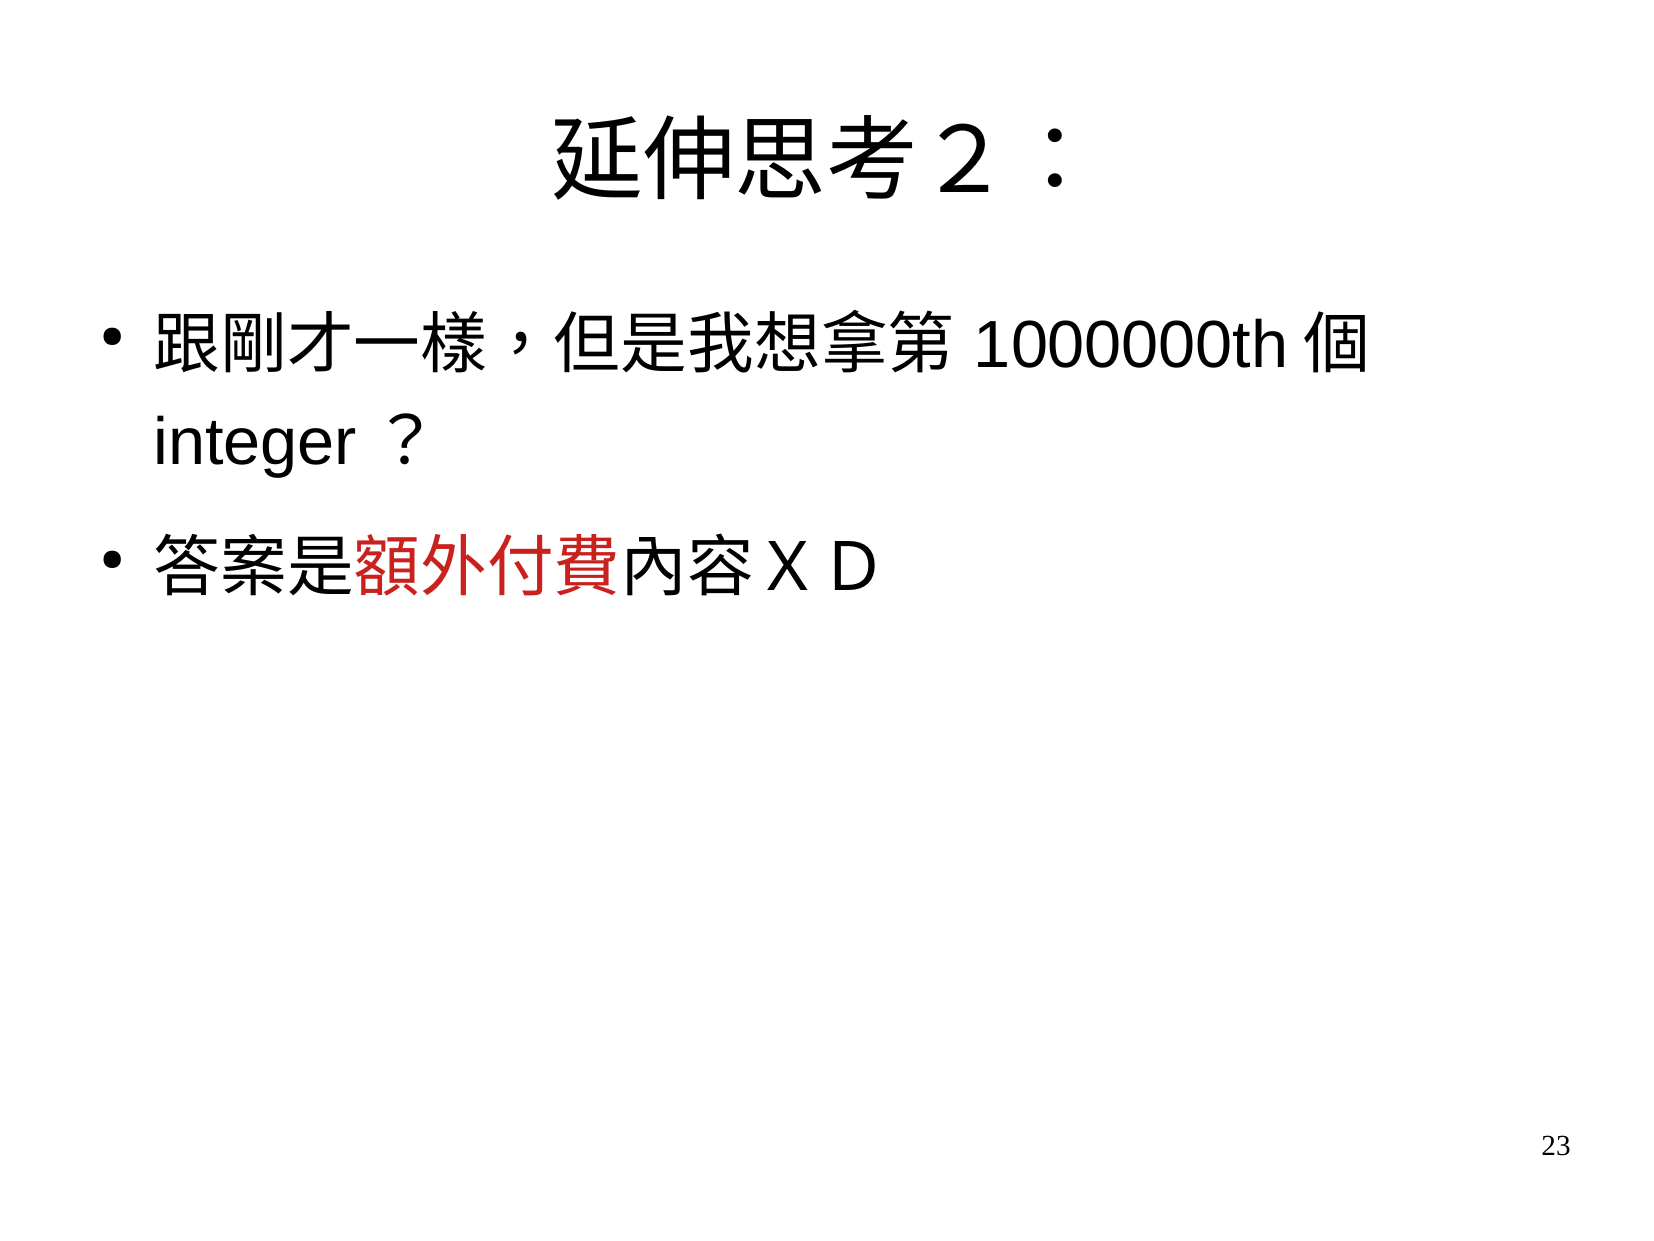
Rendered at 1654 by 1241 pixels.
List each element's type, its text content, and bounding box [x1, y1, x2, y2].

list 跟剛才一樣，但是我想拿第1000000th個integer？ 答案是額外付費內容ＸＤ [82, 290, 1571, 1010]
title 延伸思考２： [82, 49, 1571, 257]
